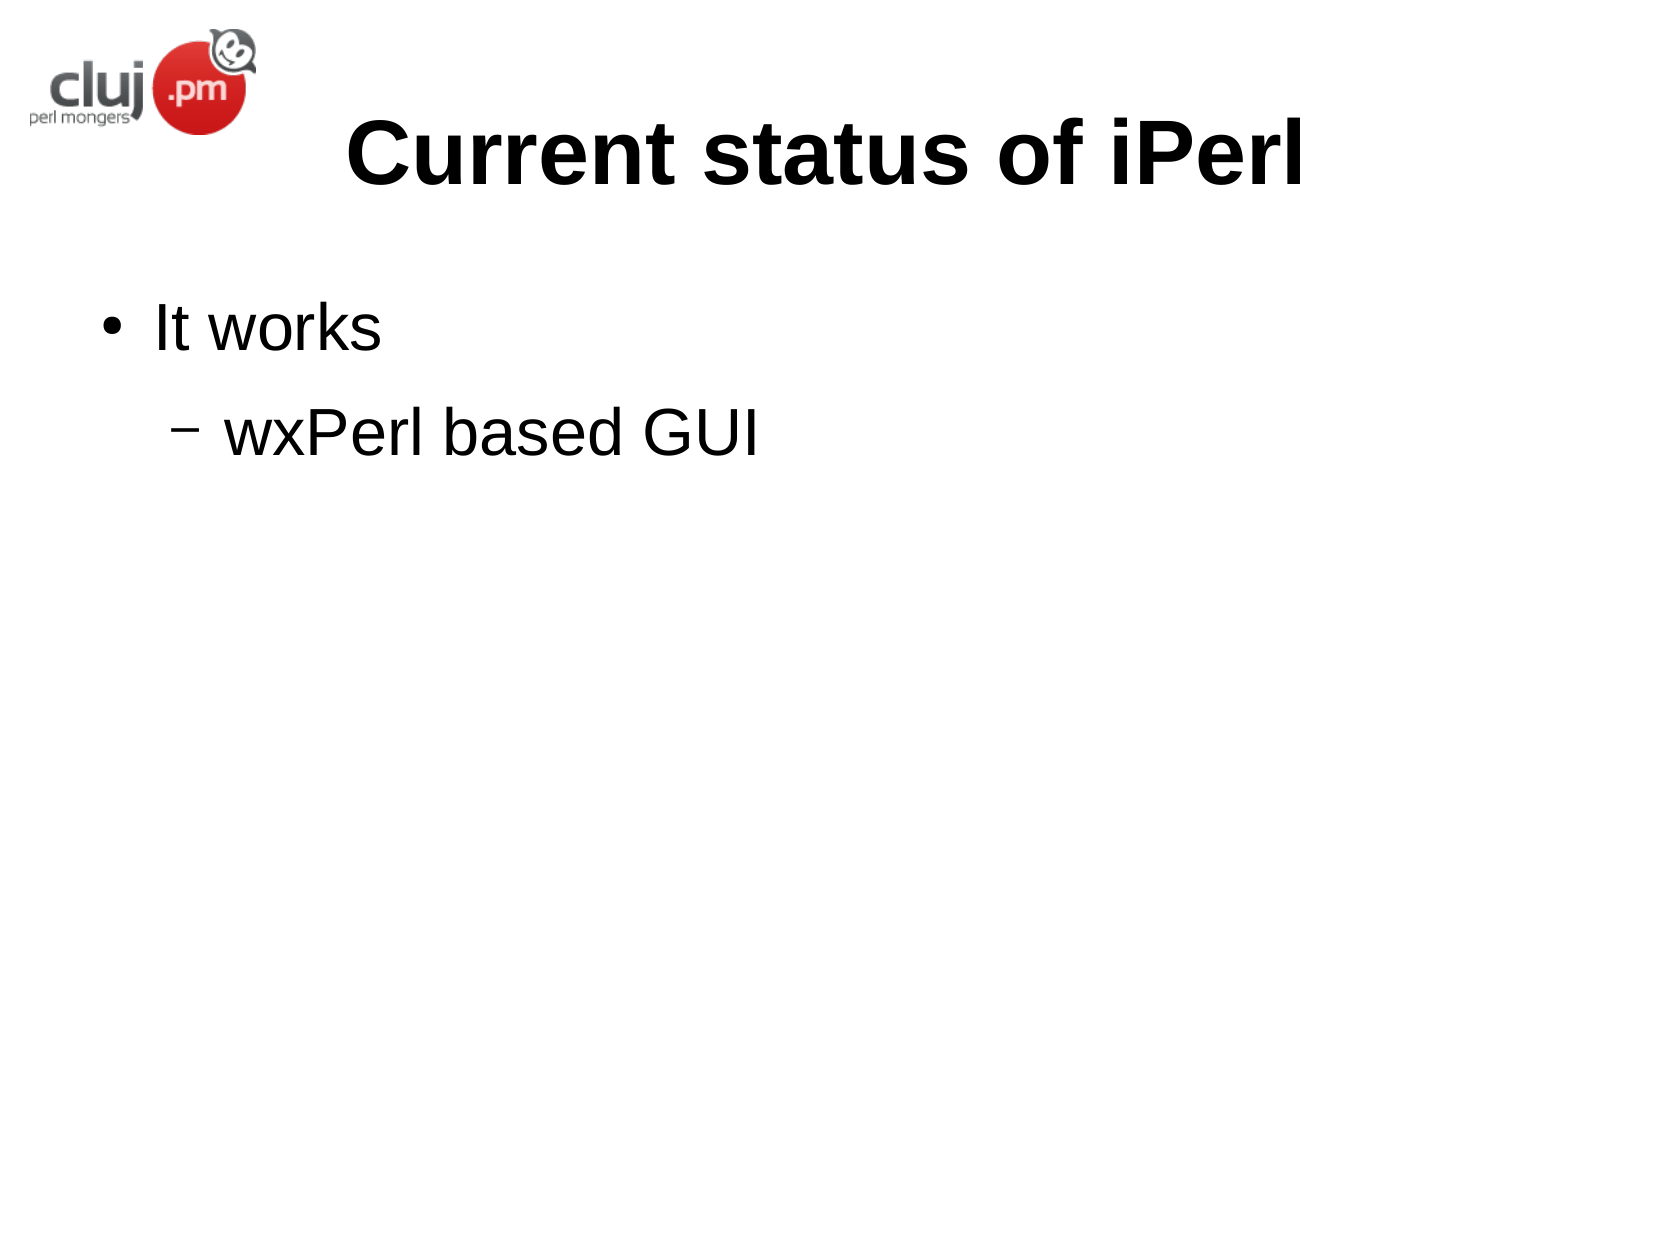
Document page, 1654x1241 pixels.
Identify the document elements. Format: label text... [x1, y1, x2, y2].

list It works wxPerl based GUI [82, 290, 1538, 1126]
title Current status of iPerl [82, 49, 1571, 257]
picture [30, 29, 256, 135]
